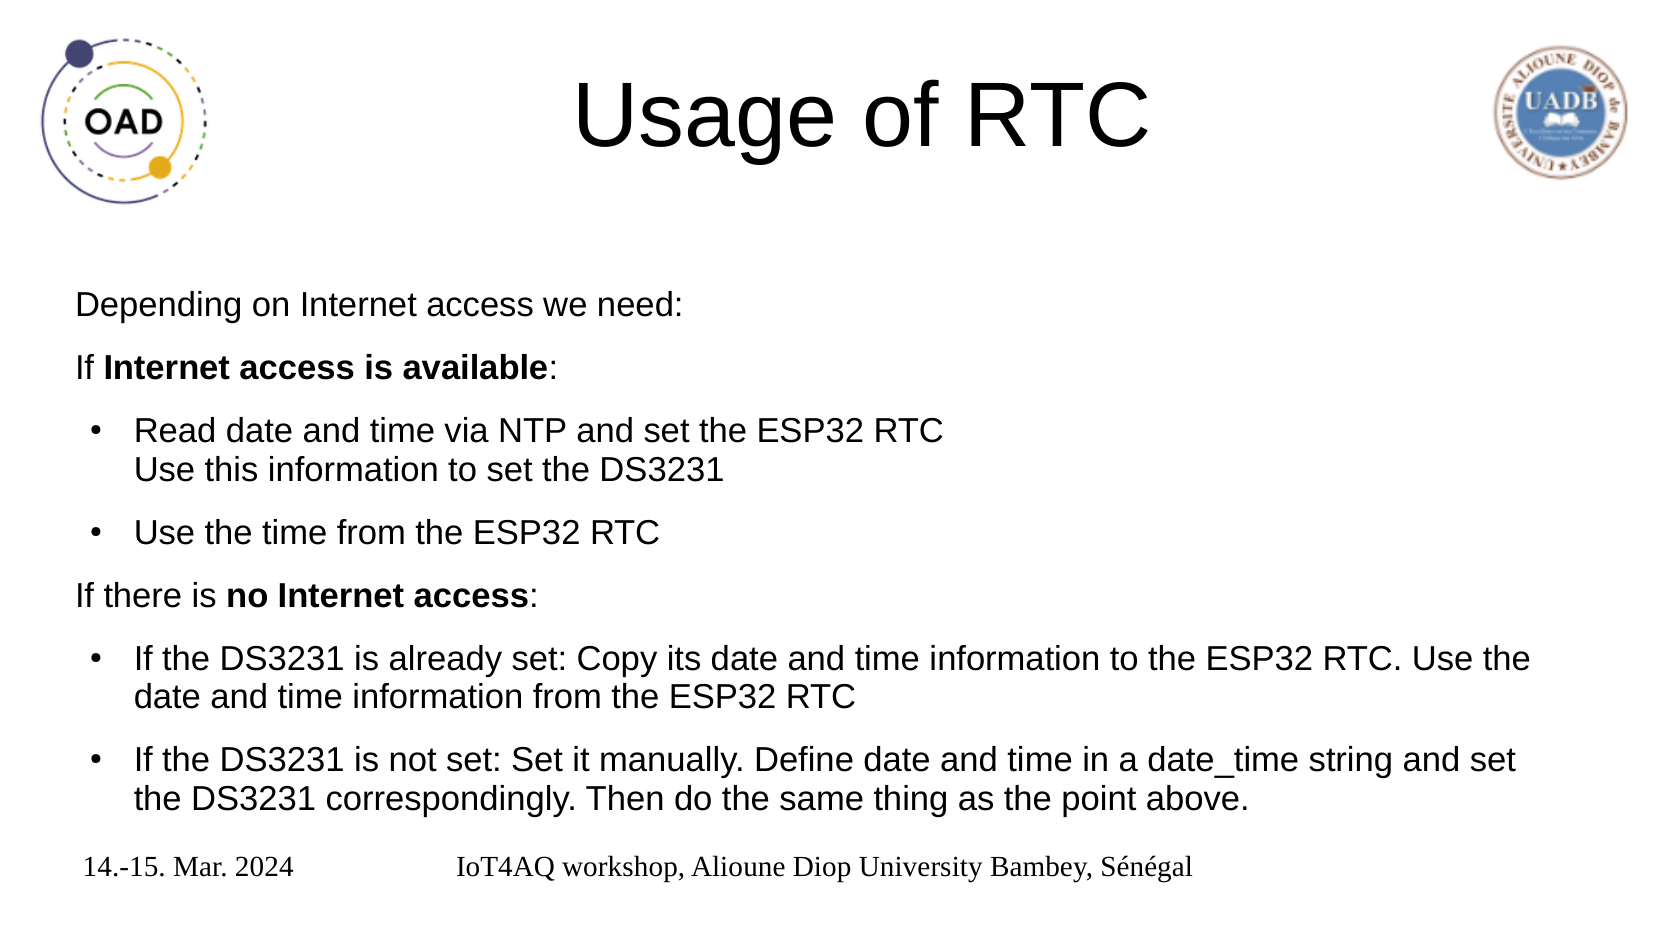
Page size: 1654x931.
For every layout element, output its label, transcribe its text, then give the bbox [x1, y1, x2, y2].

list Depending on Internet access we need: If Internet access is available: Read date and time via NTP and set the ESP32 RTC Use this information to set the DS3231 Use the time from the ESP32 RTC If there is no Internet access: If the DS3231 is already set: Copy its date and time information to the ESP32 RTC. Use the date and time information from the ESP32 RTC If the DS3231 is not set: Set it manually. Define date and time in a date_time string and set the DS3231 correspondingly. Then do the same thing as the point above. [75, 285, 1564, 826]
title Usage of RTC [278, 37, 1446, 193]
picture [1482, 37, 1641, 188]
picture [0, 24, 242, 225]
